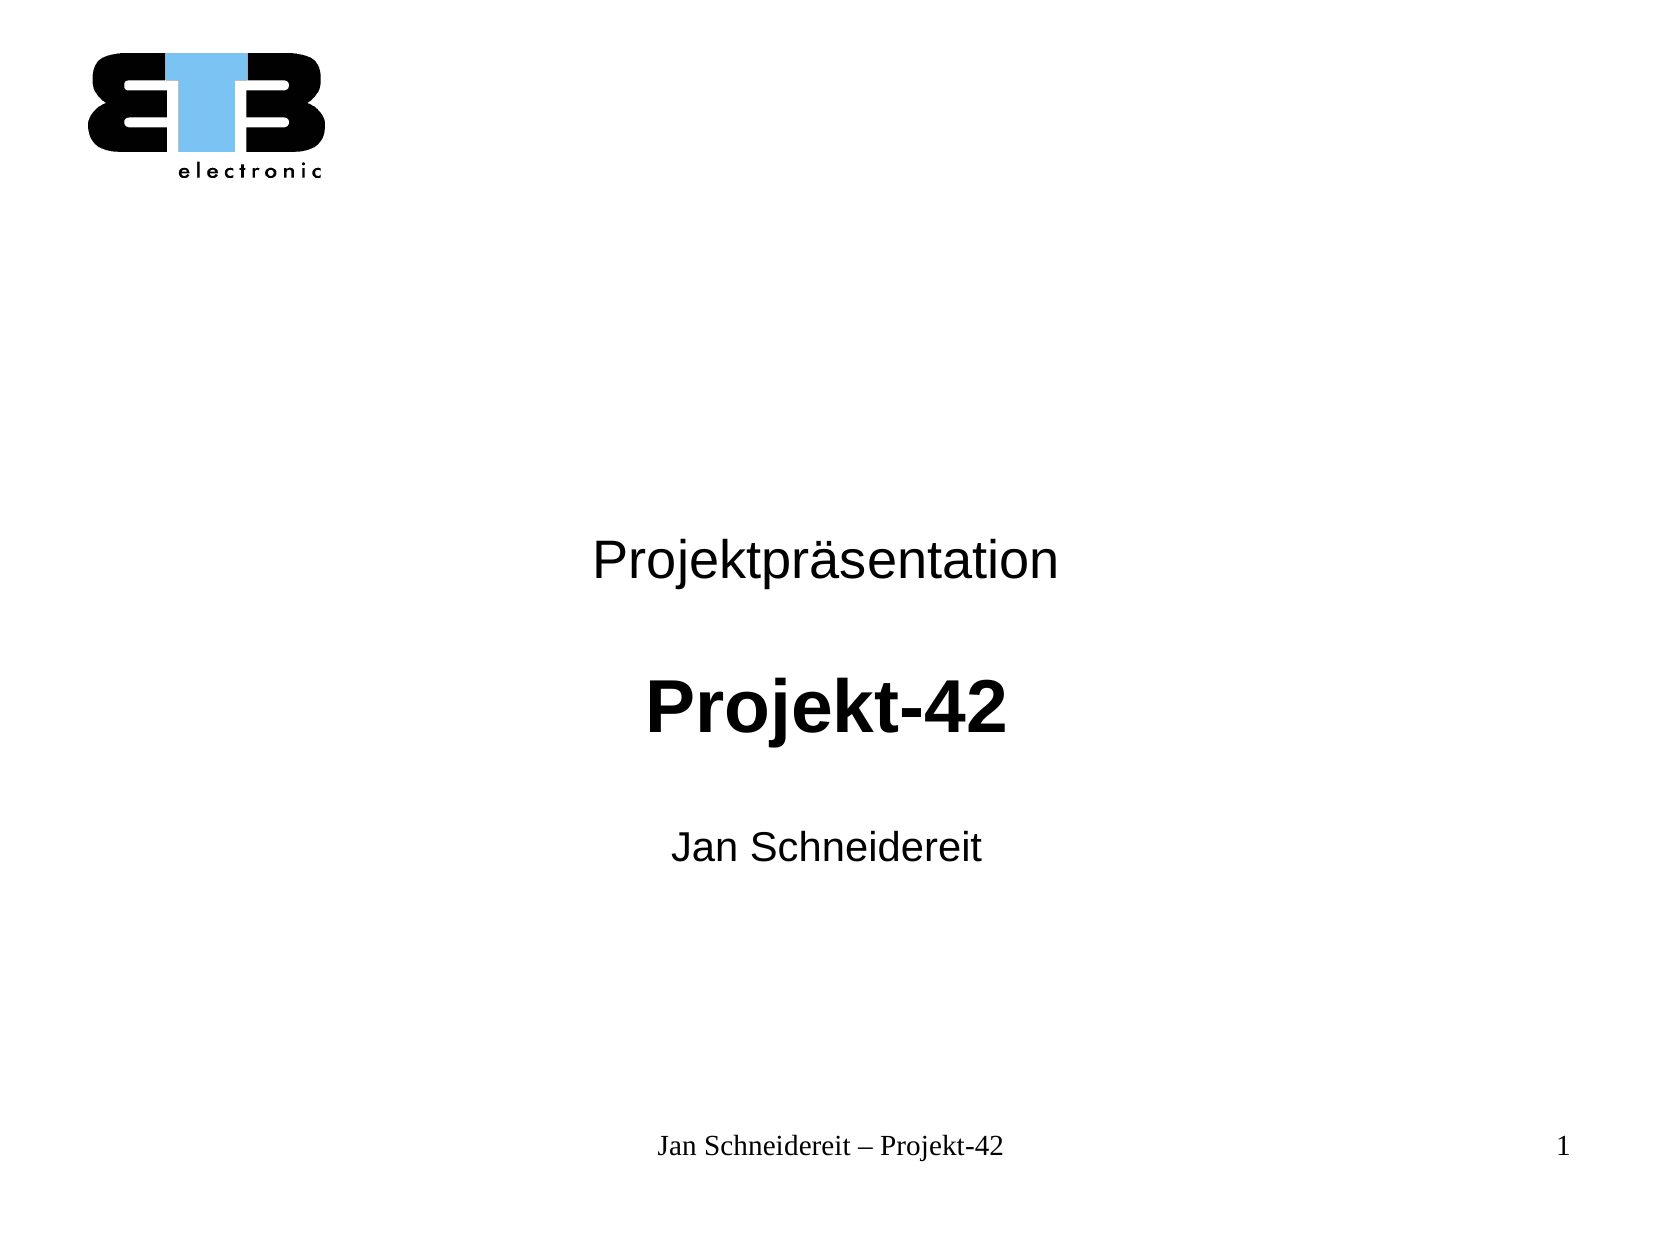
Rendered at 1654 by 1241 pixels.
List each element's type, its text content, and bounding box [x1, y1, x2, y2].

subtitle Projektpräsentation Projekt-42 Jan Schneidereit [82, 290, 1571, 1109]
picture [88, 53, 325, 178]
